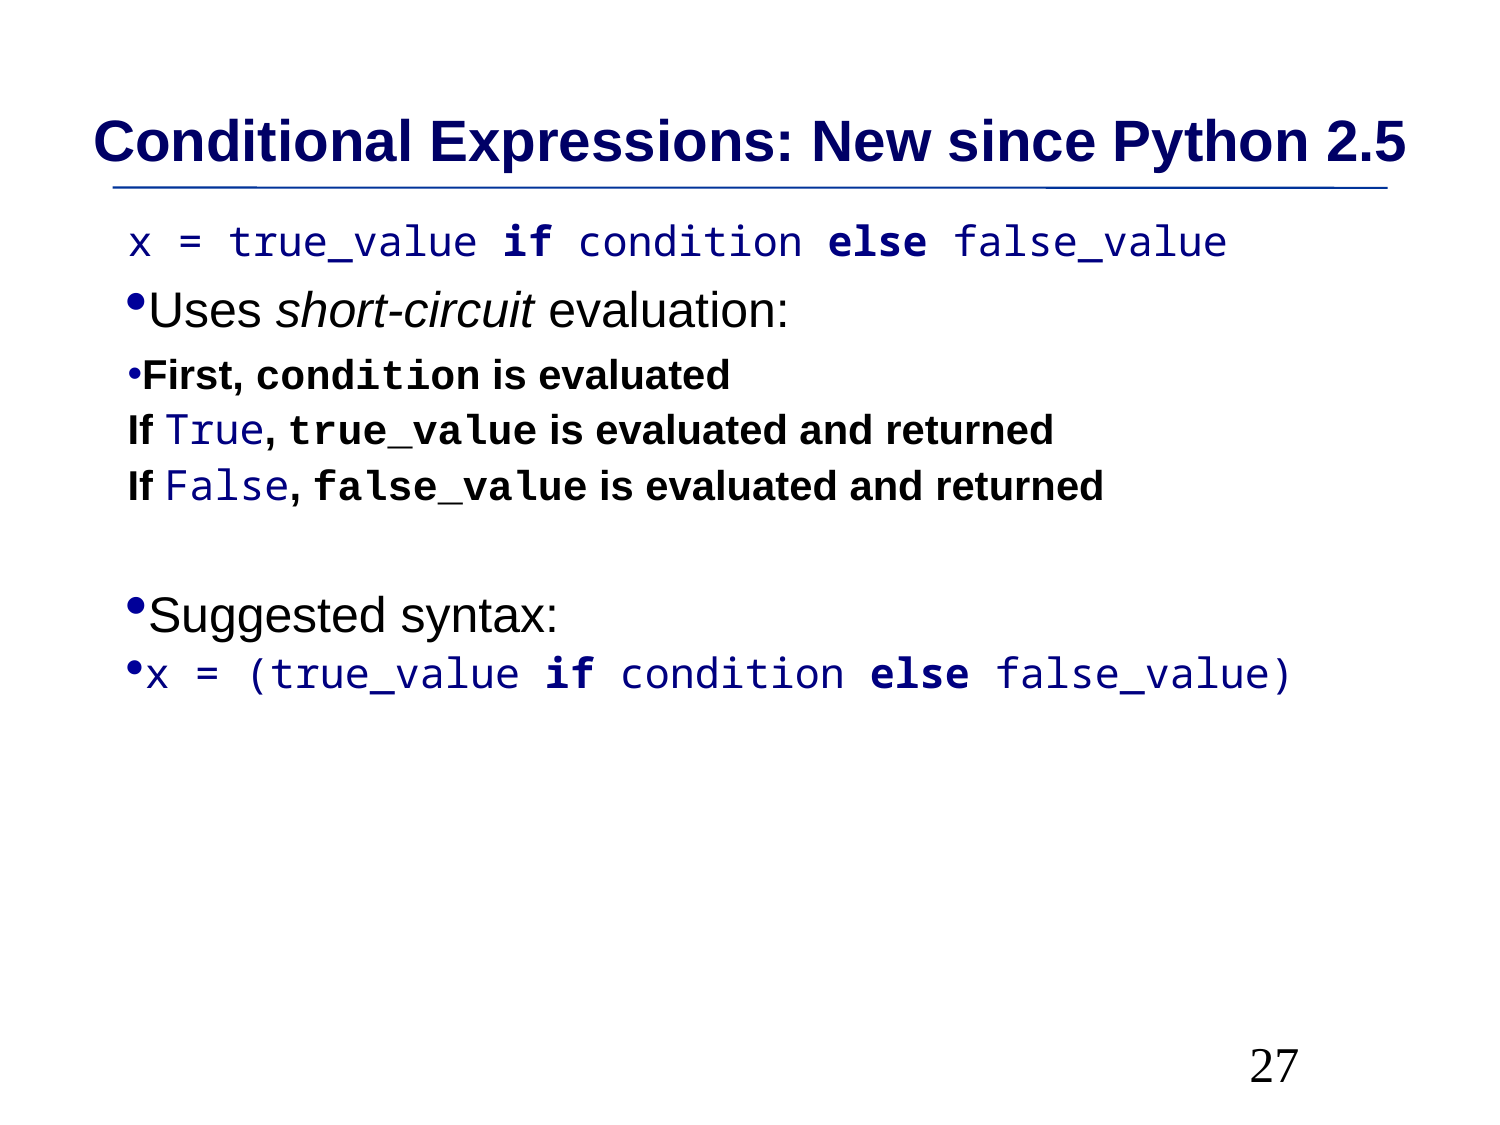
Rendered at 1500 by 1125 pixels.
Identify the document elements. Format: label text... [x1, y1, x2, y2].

title Conditional Expressions: New since Python 2.5 [78, 95, 1429, 181]
text_box <number> [1074, 994, 1387, 1125]
list x = true_value if condition else false_value Uses short-circuit evaluation: First, condition is evaluated If True, true_value is evaluated and returned If False, false_value is evaluated and returned Suggested syntax: x = (true_value if condition else false_value) [112, 212, 1388, 850]
